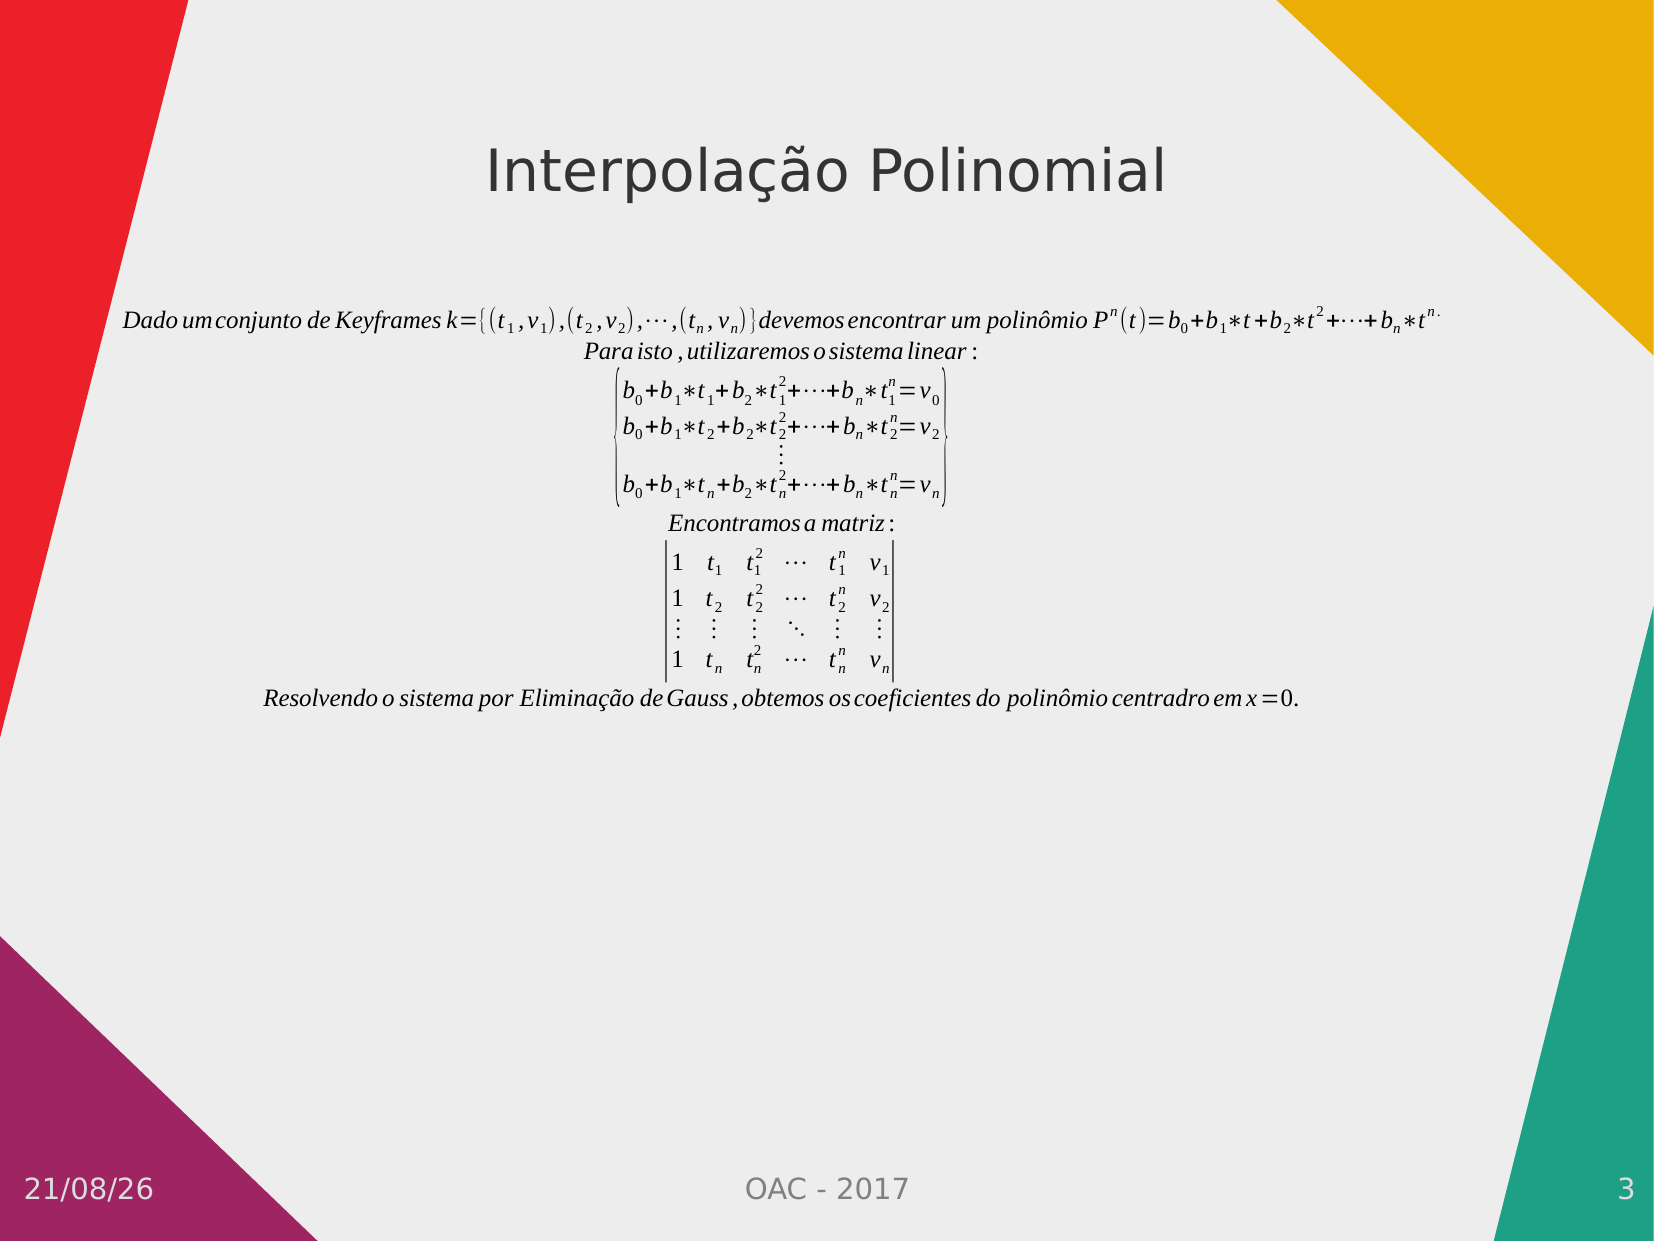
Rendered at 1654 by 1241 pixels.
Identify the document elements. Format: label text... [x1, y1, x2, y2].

title Interpolação Polinomial [114, 73, 1539, 271]
chart [114, 302, 1446, 712]
